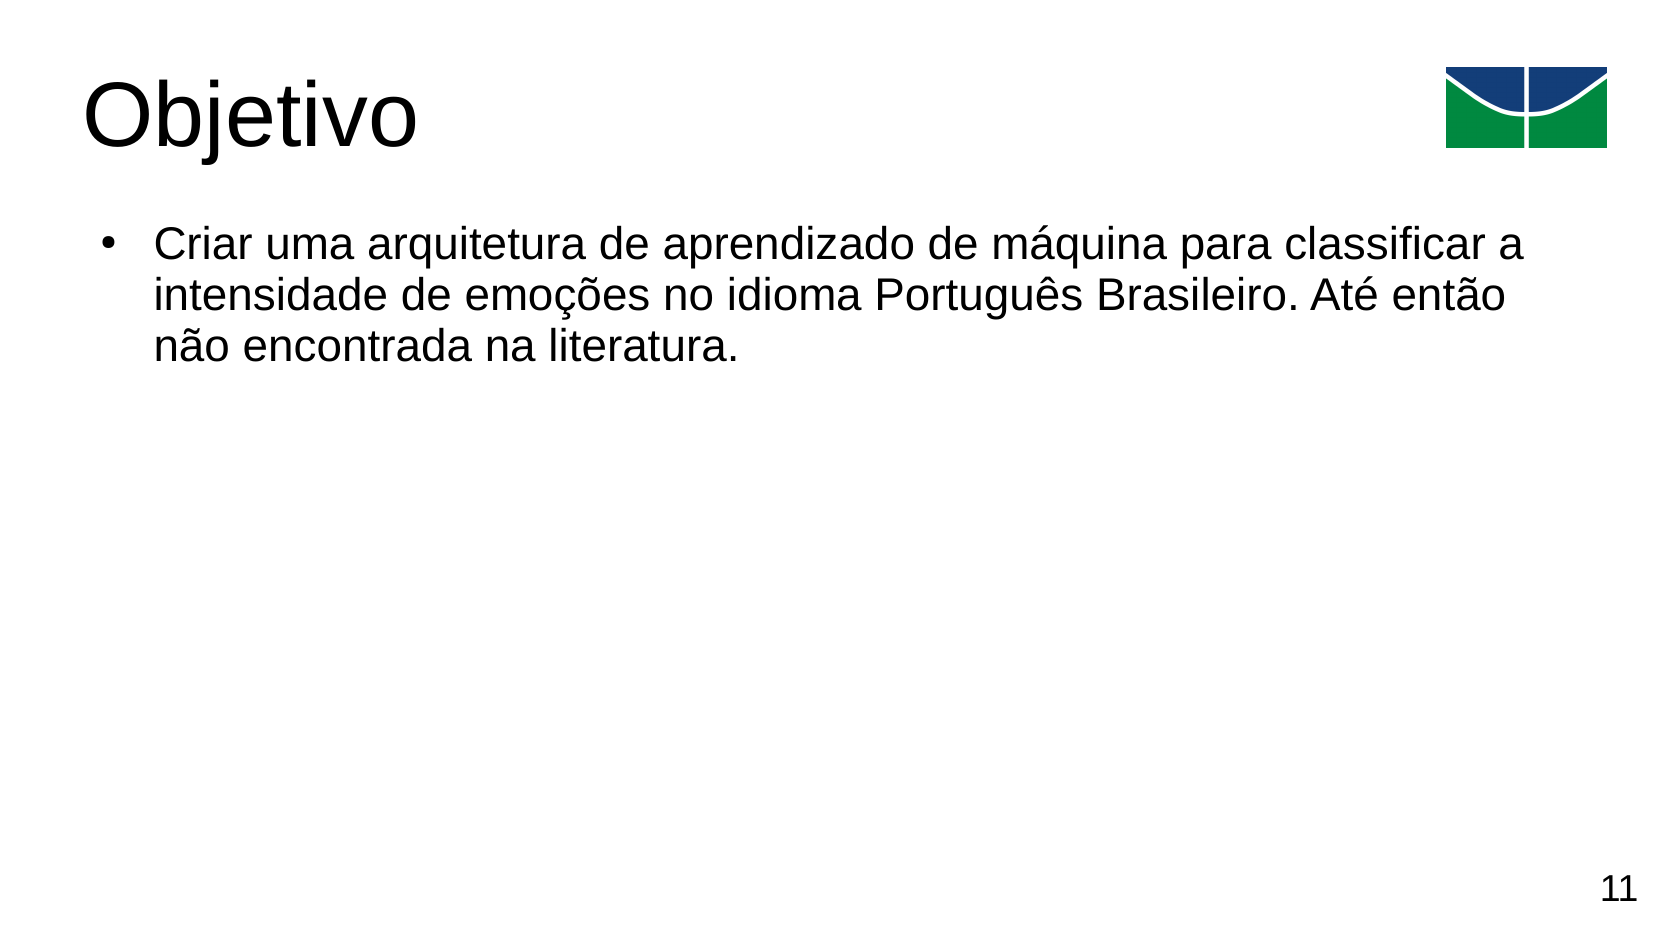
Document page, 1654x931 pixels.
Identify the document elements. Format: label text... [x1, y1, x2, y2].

text_box <number> [1024, 860, 1654, 931]
list Criar uma arquitetura de aprendizado de máquina para classificar a intensidade de emoções no idioma Português Brasileiro. Até então não encontrada na literatura. [82, 217, 1571, 758]
picture [1571, 67, 1607, 148]
title Objetivo [82, 37, 1571, 193]
